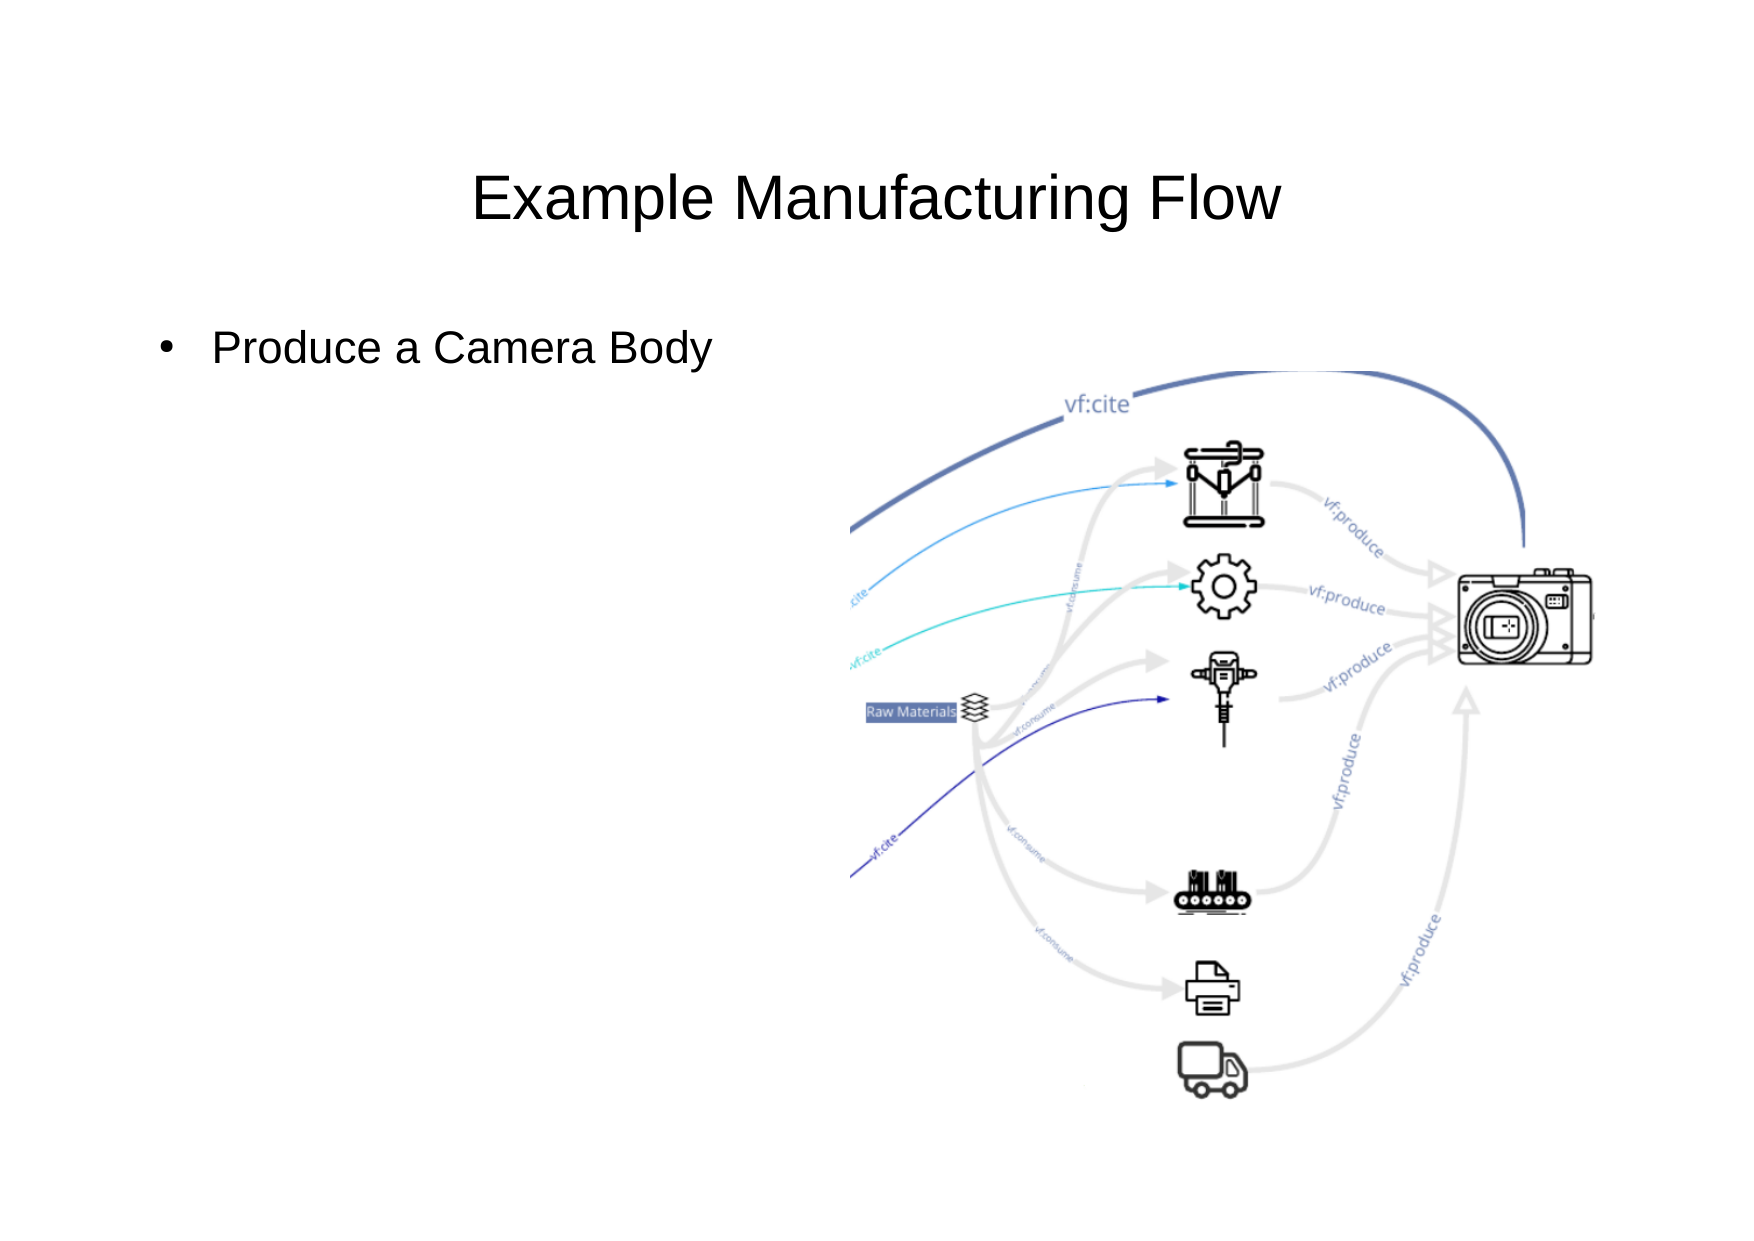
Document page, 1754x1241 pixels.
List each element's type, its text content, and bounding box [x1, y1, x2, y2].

title Example Manufacturing Flow [140, 103, 1614, 292]
picture [850, 371, 1628, 1124]
list Produce a Camera Body [140, 321, 1614, 973]
